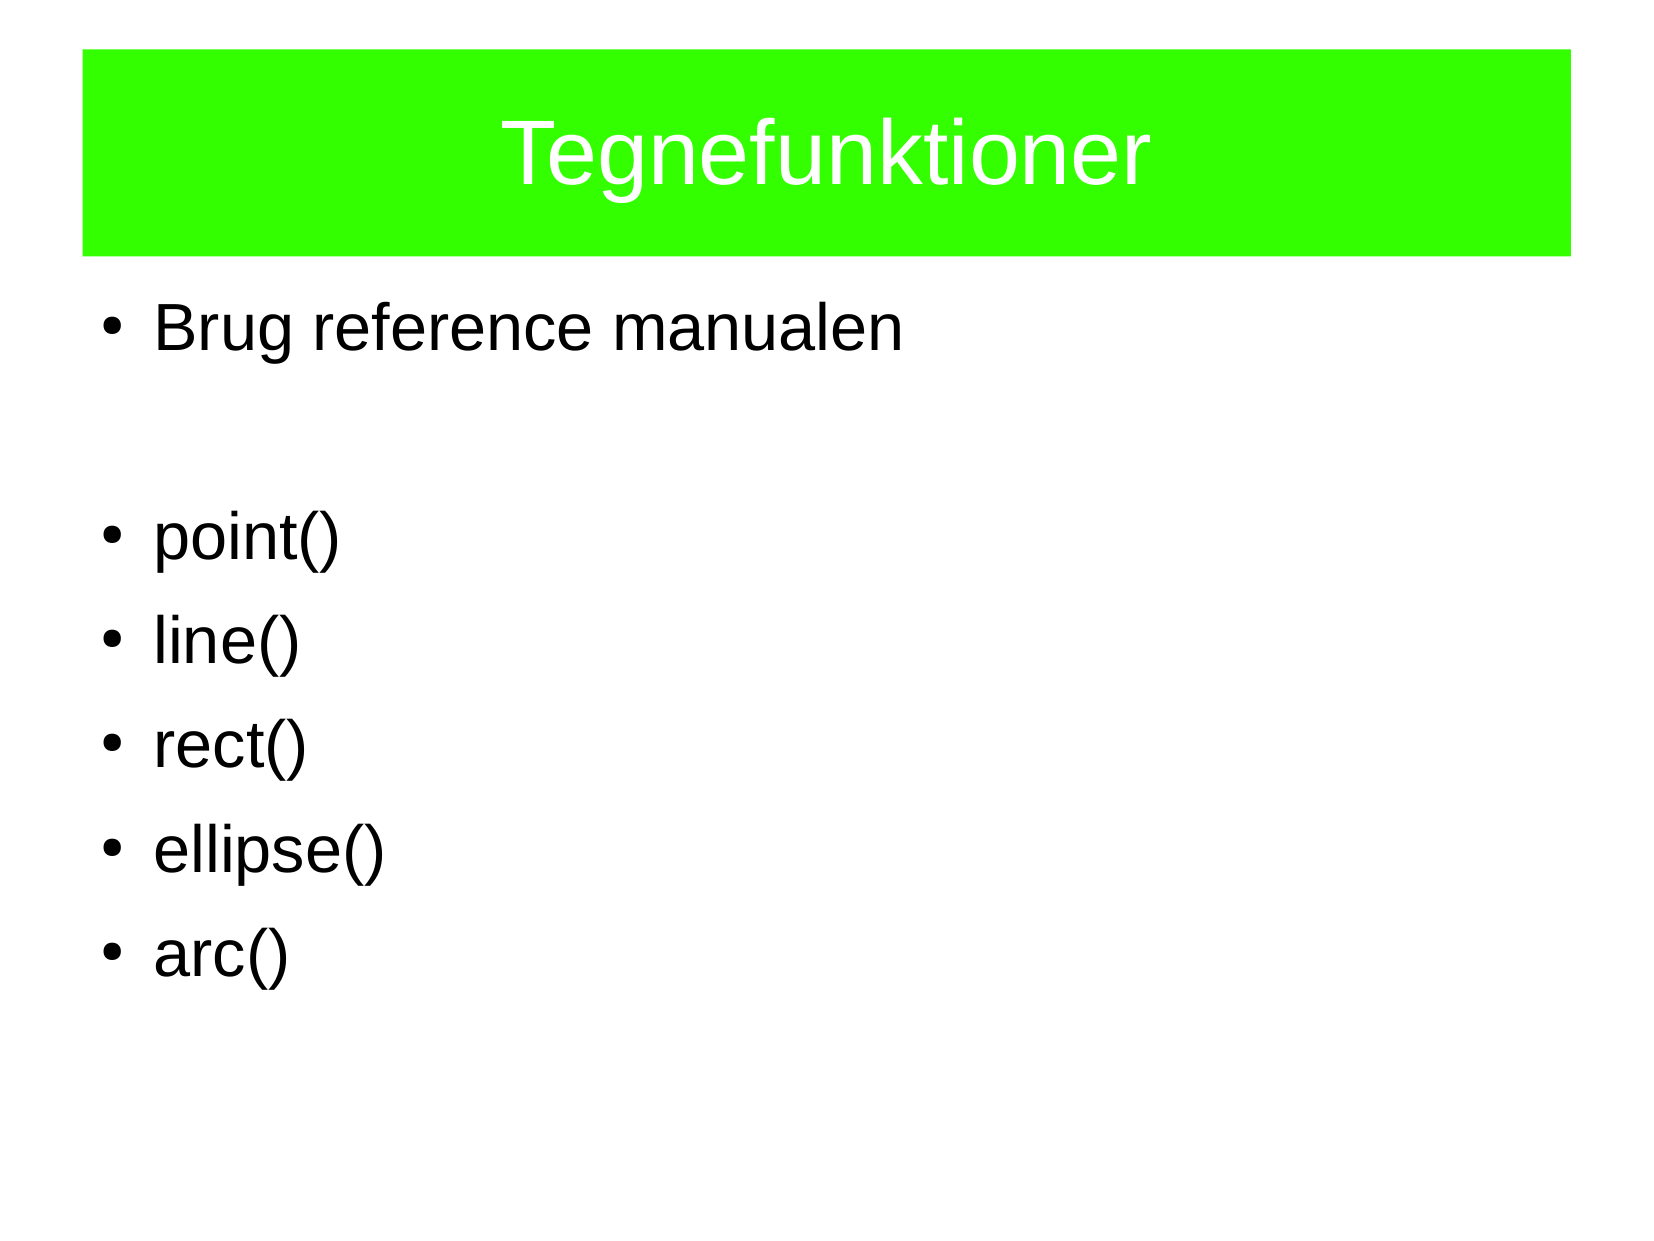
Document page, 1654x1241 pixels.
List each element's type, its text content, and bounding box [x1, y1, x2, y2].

title Tegnefunktioner [82, 49, 1571, 257]
list Brug reference manualen point() line() rect() ellipse() arc() [82, 290, 1571, 1109]
